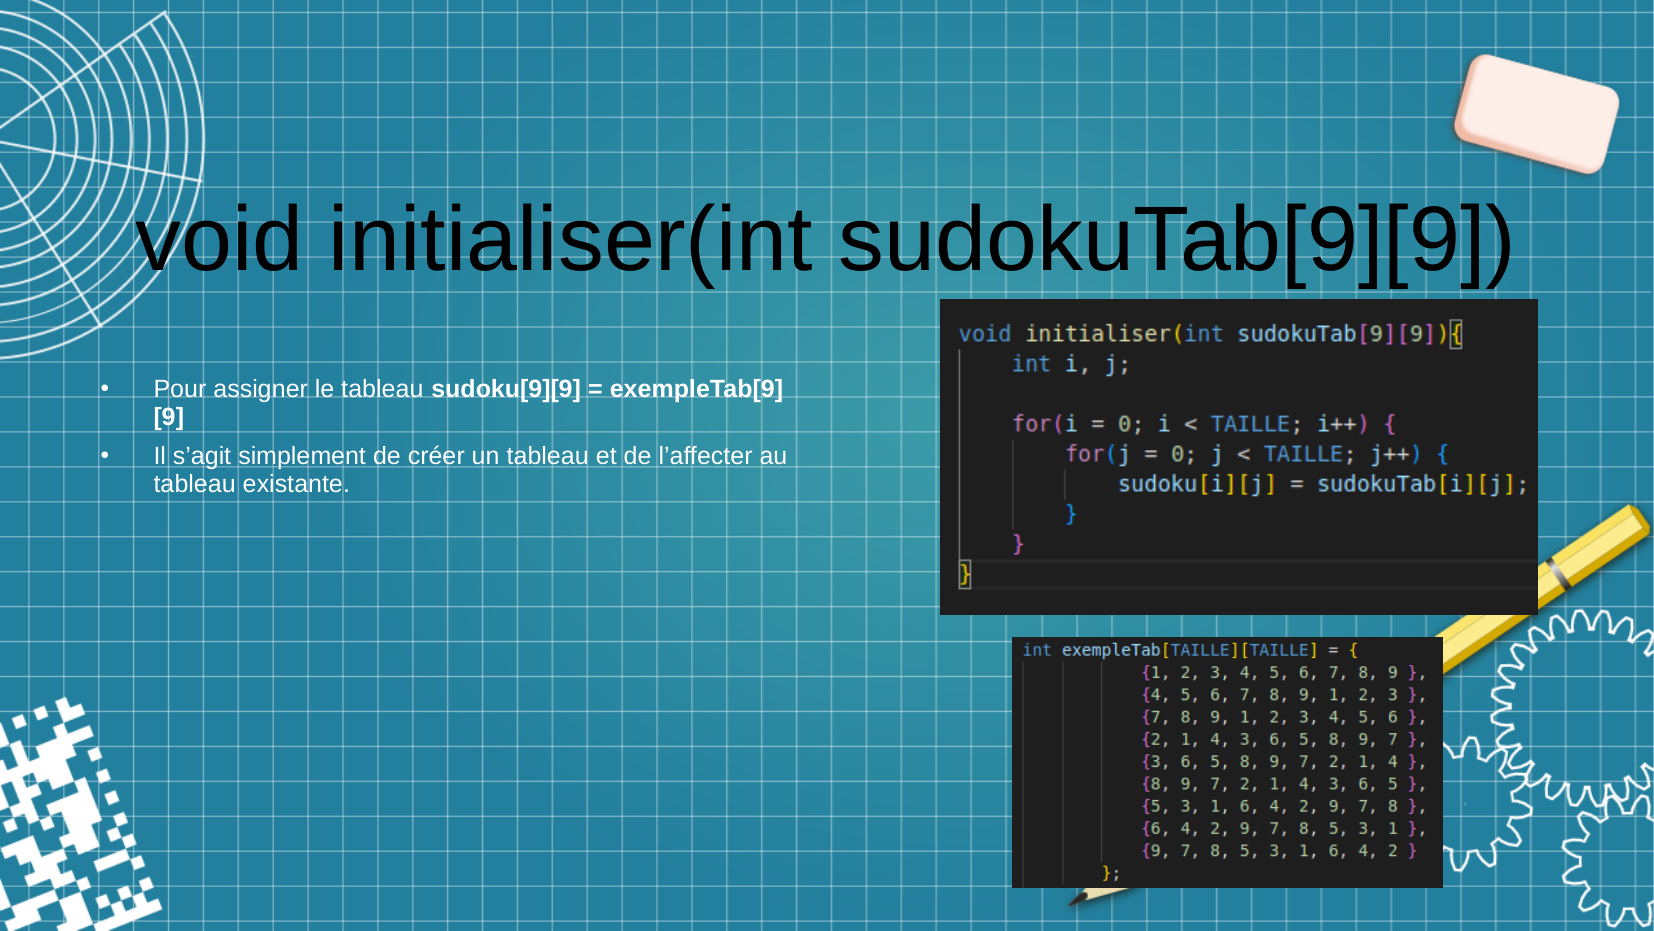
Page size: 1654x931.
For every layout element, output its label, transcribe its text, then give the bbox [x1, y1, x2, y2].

title void initialiser(int sudokuTab[9][9]) [82, 132, 1571, 346]
list Pour assigner le tableau sudoku[9][9] = exempleTab[9][9] Il s’agit simplement de créer un tableau et de l’affecter au tableau existante. [82, 375, 809, 751]
picture [0, 0, 1654, 931]
